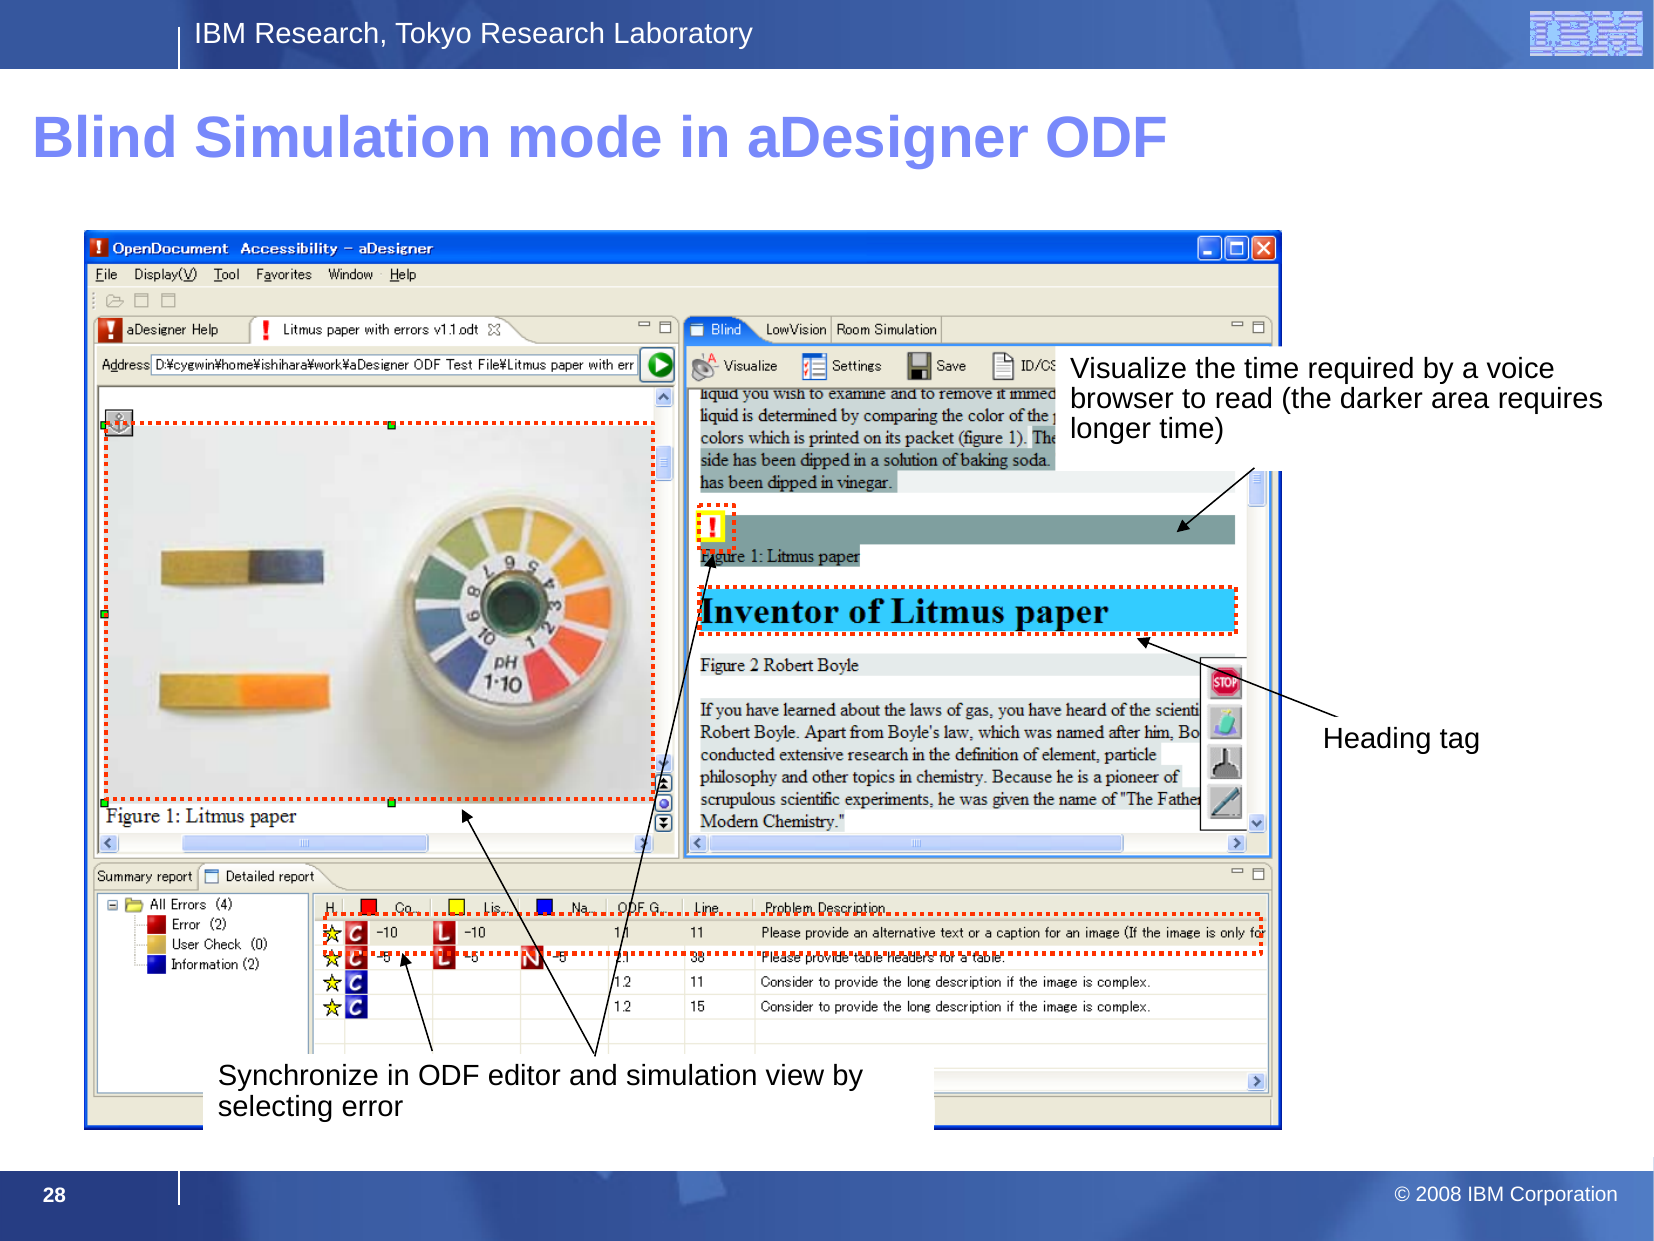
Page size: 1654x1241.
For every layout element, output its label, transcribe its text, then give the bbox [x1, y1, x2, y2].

picture [84, 230, 1282, 1130]
text_box Visualize the time required by a voice browser to read (the darker area requires longer time) [1055, 346, 1654, 471]
picture [1530, 11, 1643, 56]
text_box Heading tag [1308, 716, 1540, 770]
title Blind Simulation mode in aDesigner ODF [17, 87, 1620, 178]
text_box Synchronize in ODF editor and simulation view by selecting error [203, 1054, 934, 1143]
